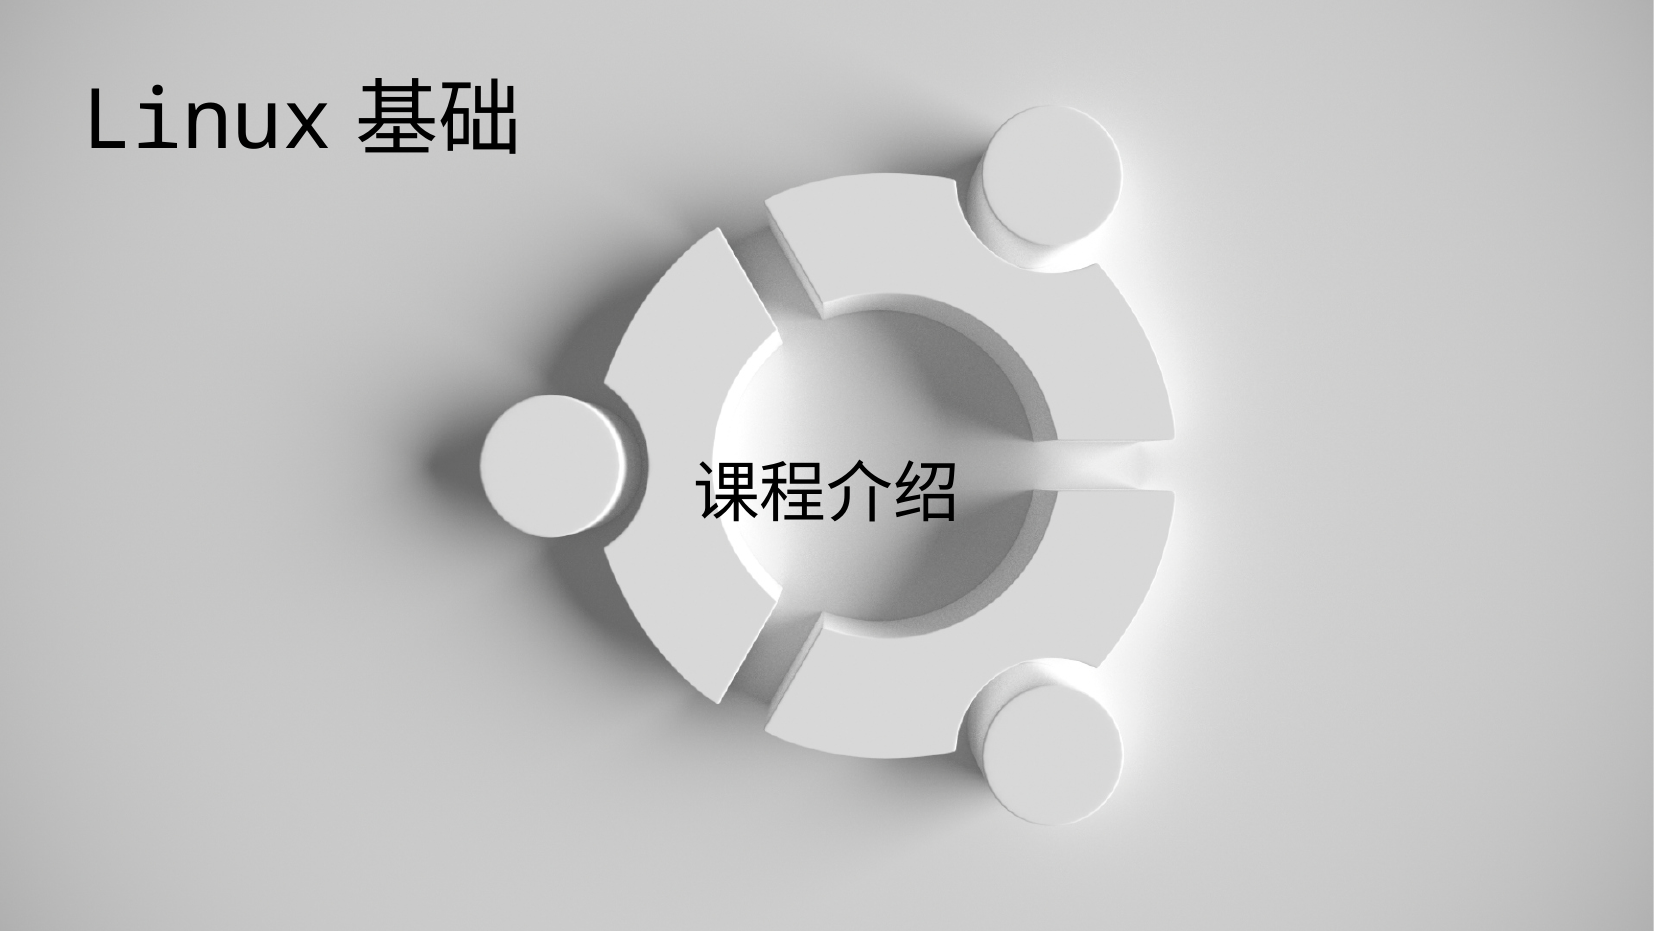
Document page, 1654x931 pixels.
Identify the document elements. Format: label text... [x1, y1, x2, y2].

title Linux基础 [82, 37, 1571, 189]
picture [0, 0, 1654, 931]
subtitle 课程介绍 [82, 217, 1571, 758]
